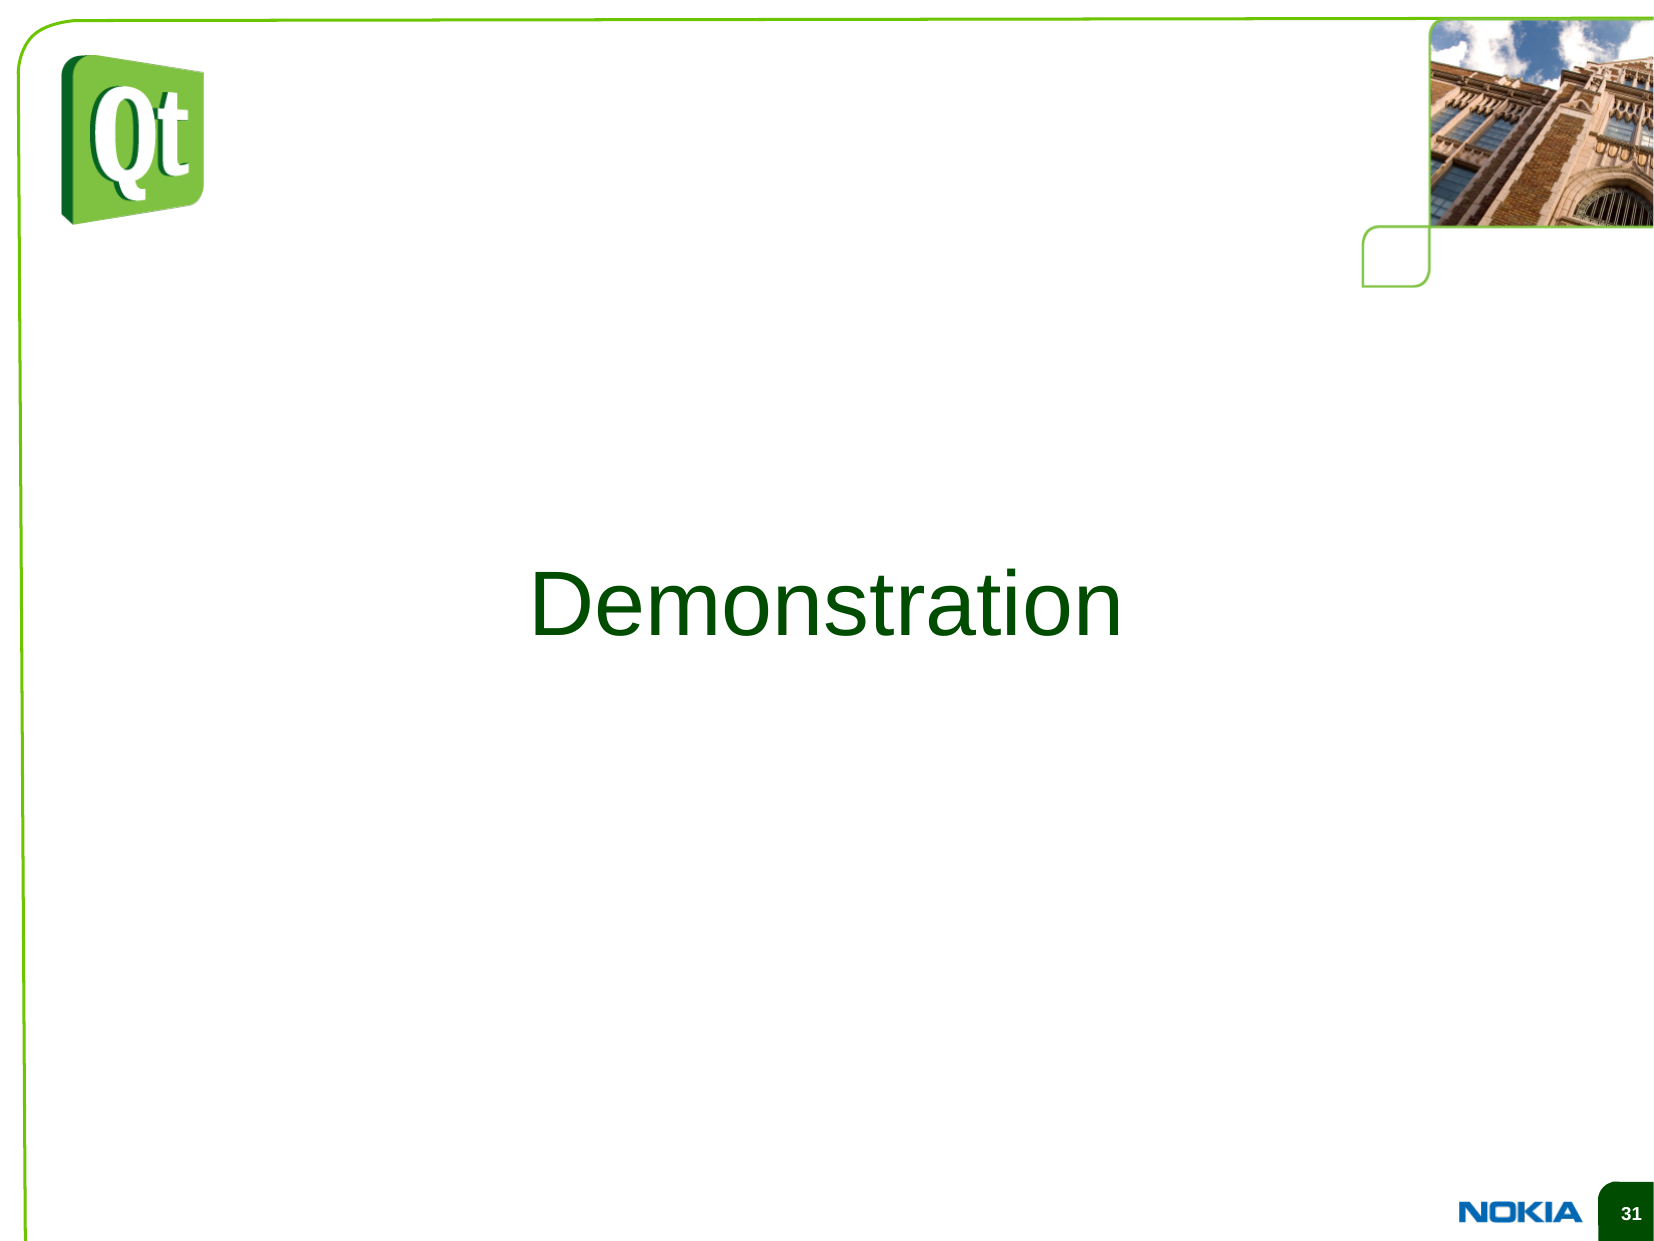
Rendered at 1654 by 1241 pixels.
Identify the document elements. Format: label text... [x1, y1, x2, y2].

picture [1459, 1201, 1583, 1223]
picture [1338, 7, 1654, 308]
title Demonstration [82, 56, 1571, 1152]
picture [61, 55, 204, 225]
